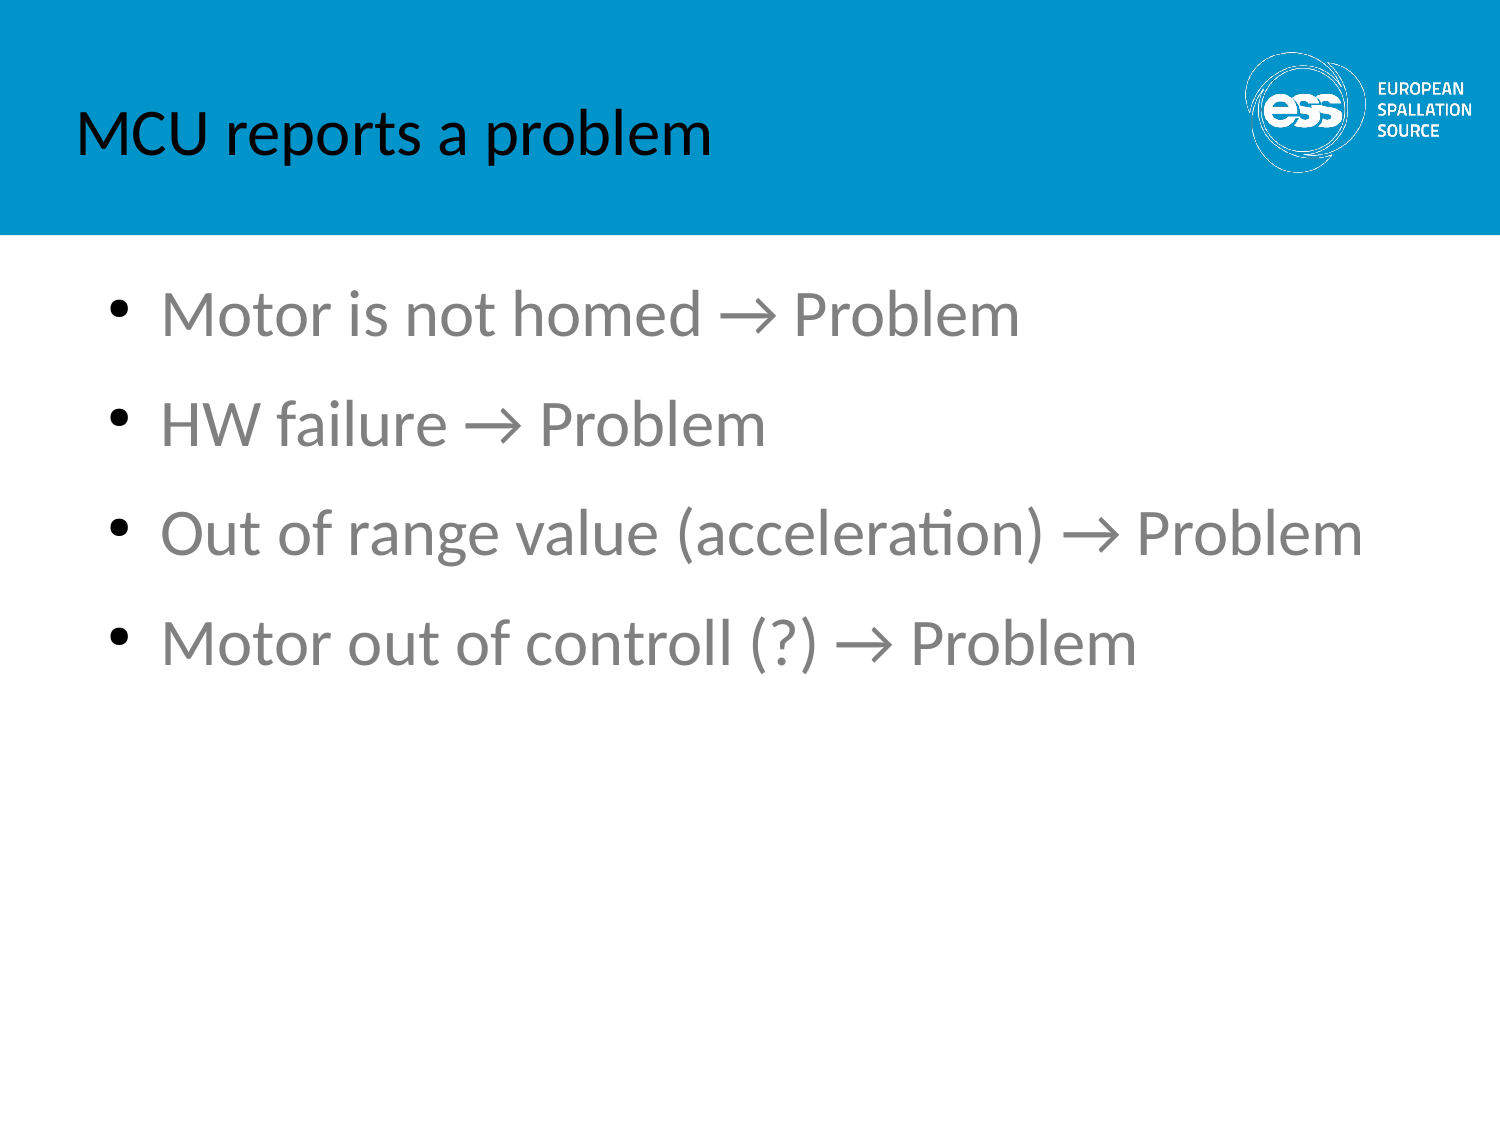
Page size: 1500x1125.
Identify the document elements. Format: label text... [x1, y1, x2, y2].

picture [1454, 83, 1458, 94]
picture [1423, 83, 1430, 94]
picture [1398, 109, 1406, 115]
picture [1418, 104, 1423, 115]
picture [1400, 83, 1407, 94]
picture [1409, 104, 1415, 115]
picture [1436, 104, 1444, 115]
picture [1379, 83, 1385, 94]
title MCU reports a problem [75, 45, 1247, 233]
picture [1264, 94, 1342, 127]
picture [1389, 104, 1393, 115]
picture [1422, 125, 1428, 134]
picture [1432, 125, 1438, 136]
picture [1443, 86, 1450, 93]
list Motor is not homed → Problem HW failure → Problem Out of range value (acceleration) → Problem Motor out of controll (?) → Problem [75, 262, 1426, 1005]
